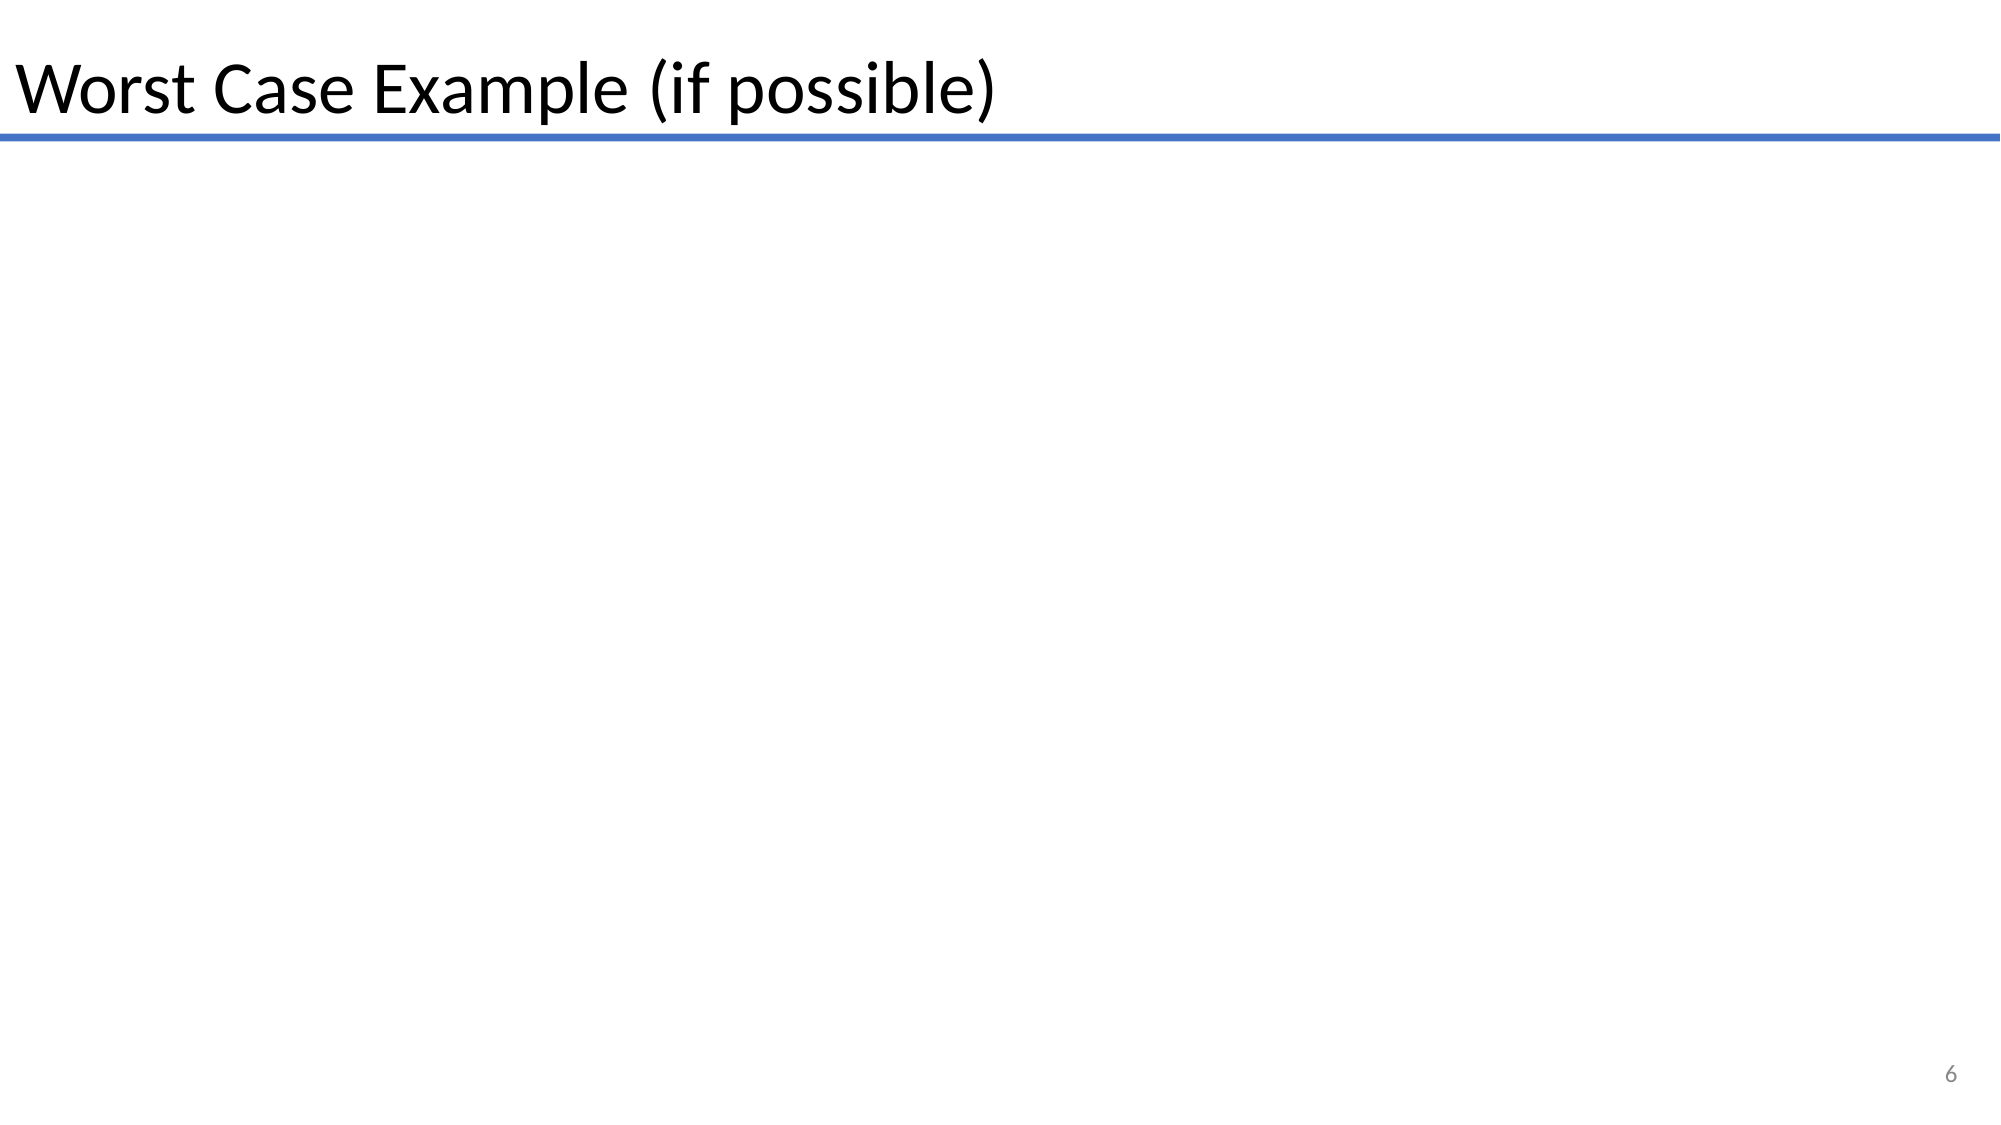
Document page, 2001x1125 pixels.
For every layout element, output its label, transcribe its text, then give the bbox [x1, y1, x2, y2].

slide_number <number> [1870, 1042, 1973, 1103]
text_box Worst Case Example (if possible) [0, 0, 2000, 133]
